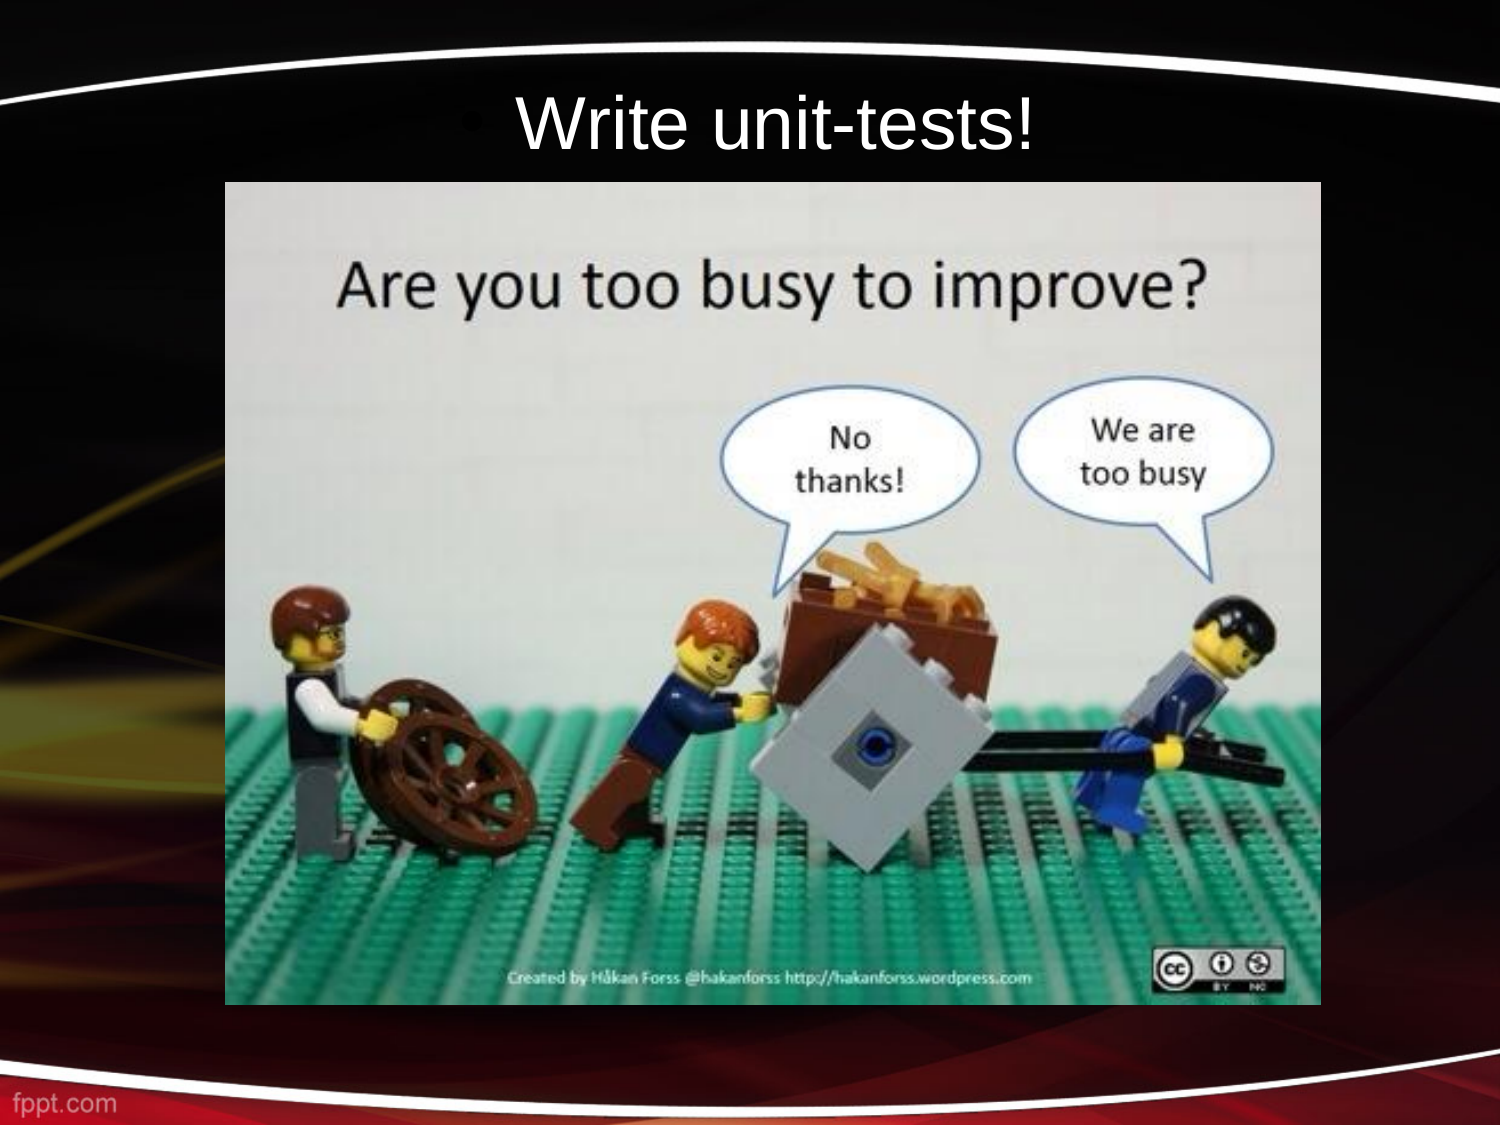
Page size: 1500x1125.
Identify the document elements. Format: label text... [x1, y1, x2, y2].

list Write unit-tests! [90, 45, 1406, 196]
picture [0, 0, 1500, 1125]
